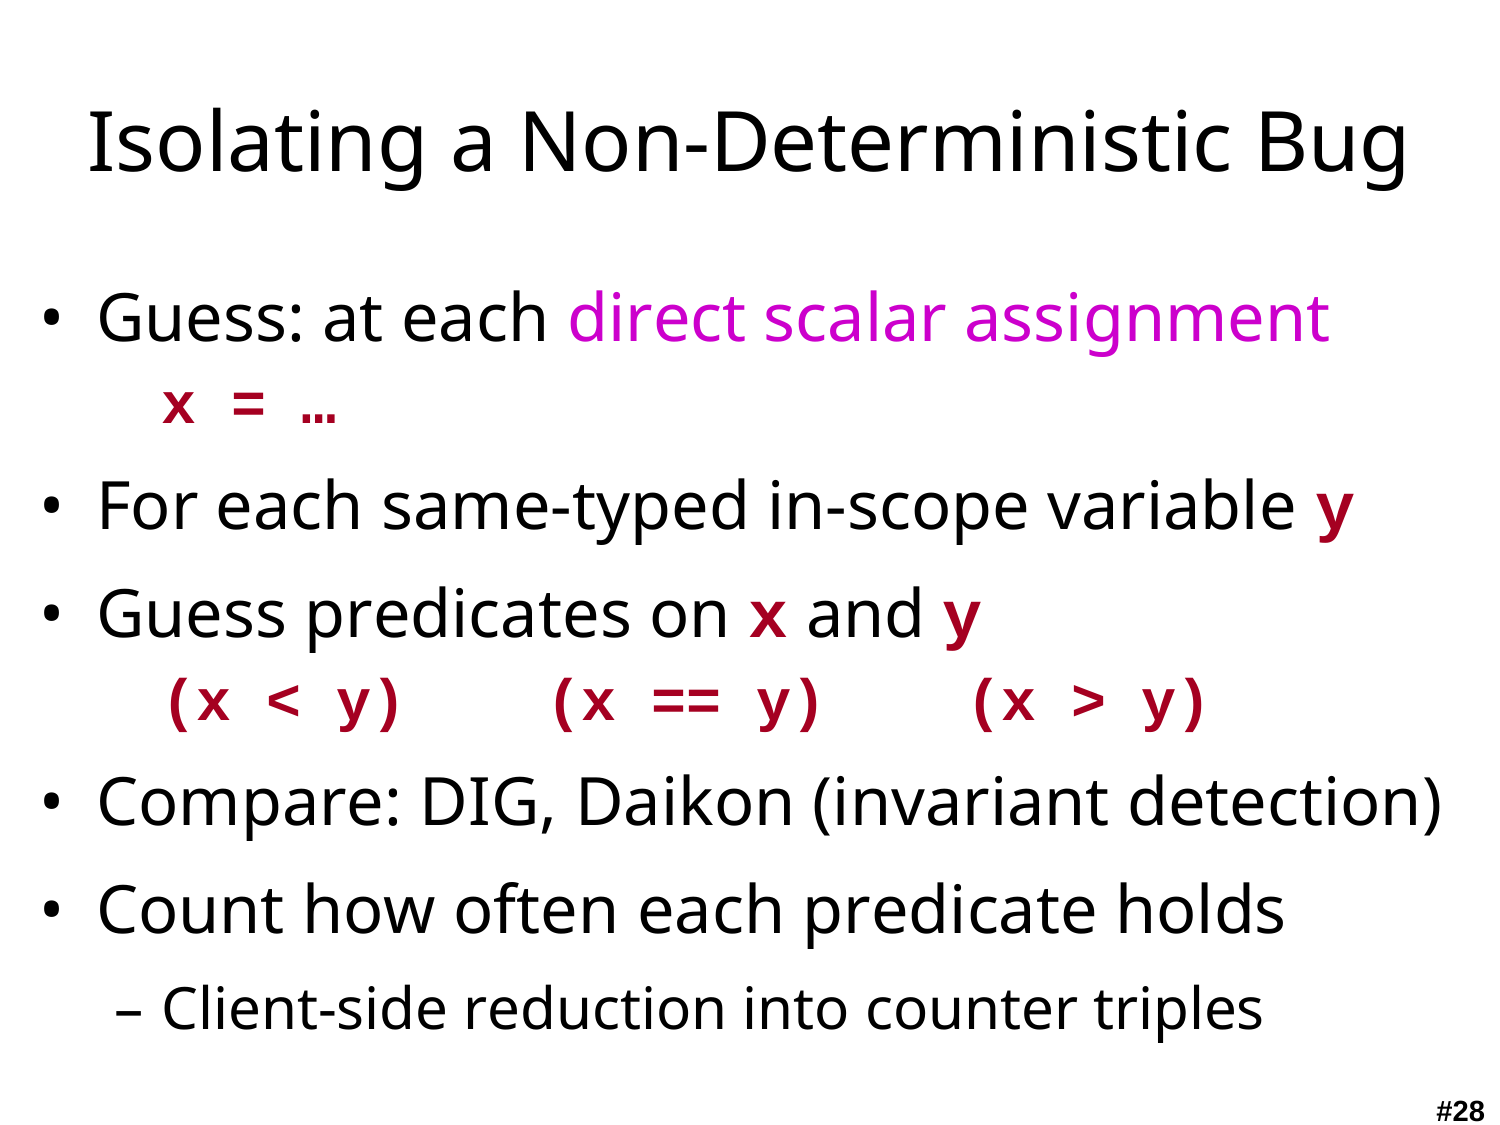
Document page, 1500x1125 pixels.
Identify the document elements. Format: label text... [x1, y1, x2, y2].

title Isolating a Non-Deterministic Bug [24, 45, 1476, 233]
list Guess: at each direct scalar assignment x = … For each same-typed in-scope variable y Guess predicates on x and y (x < y) (x == y) (x > y) Compare: DIG, Daikon (invariant detection) Count how often each predicate holds Client-side reduction into counter triples [24, 262, 1476, 1101]
